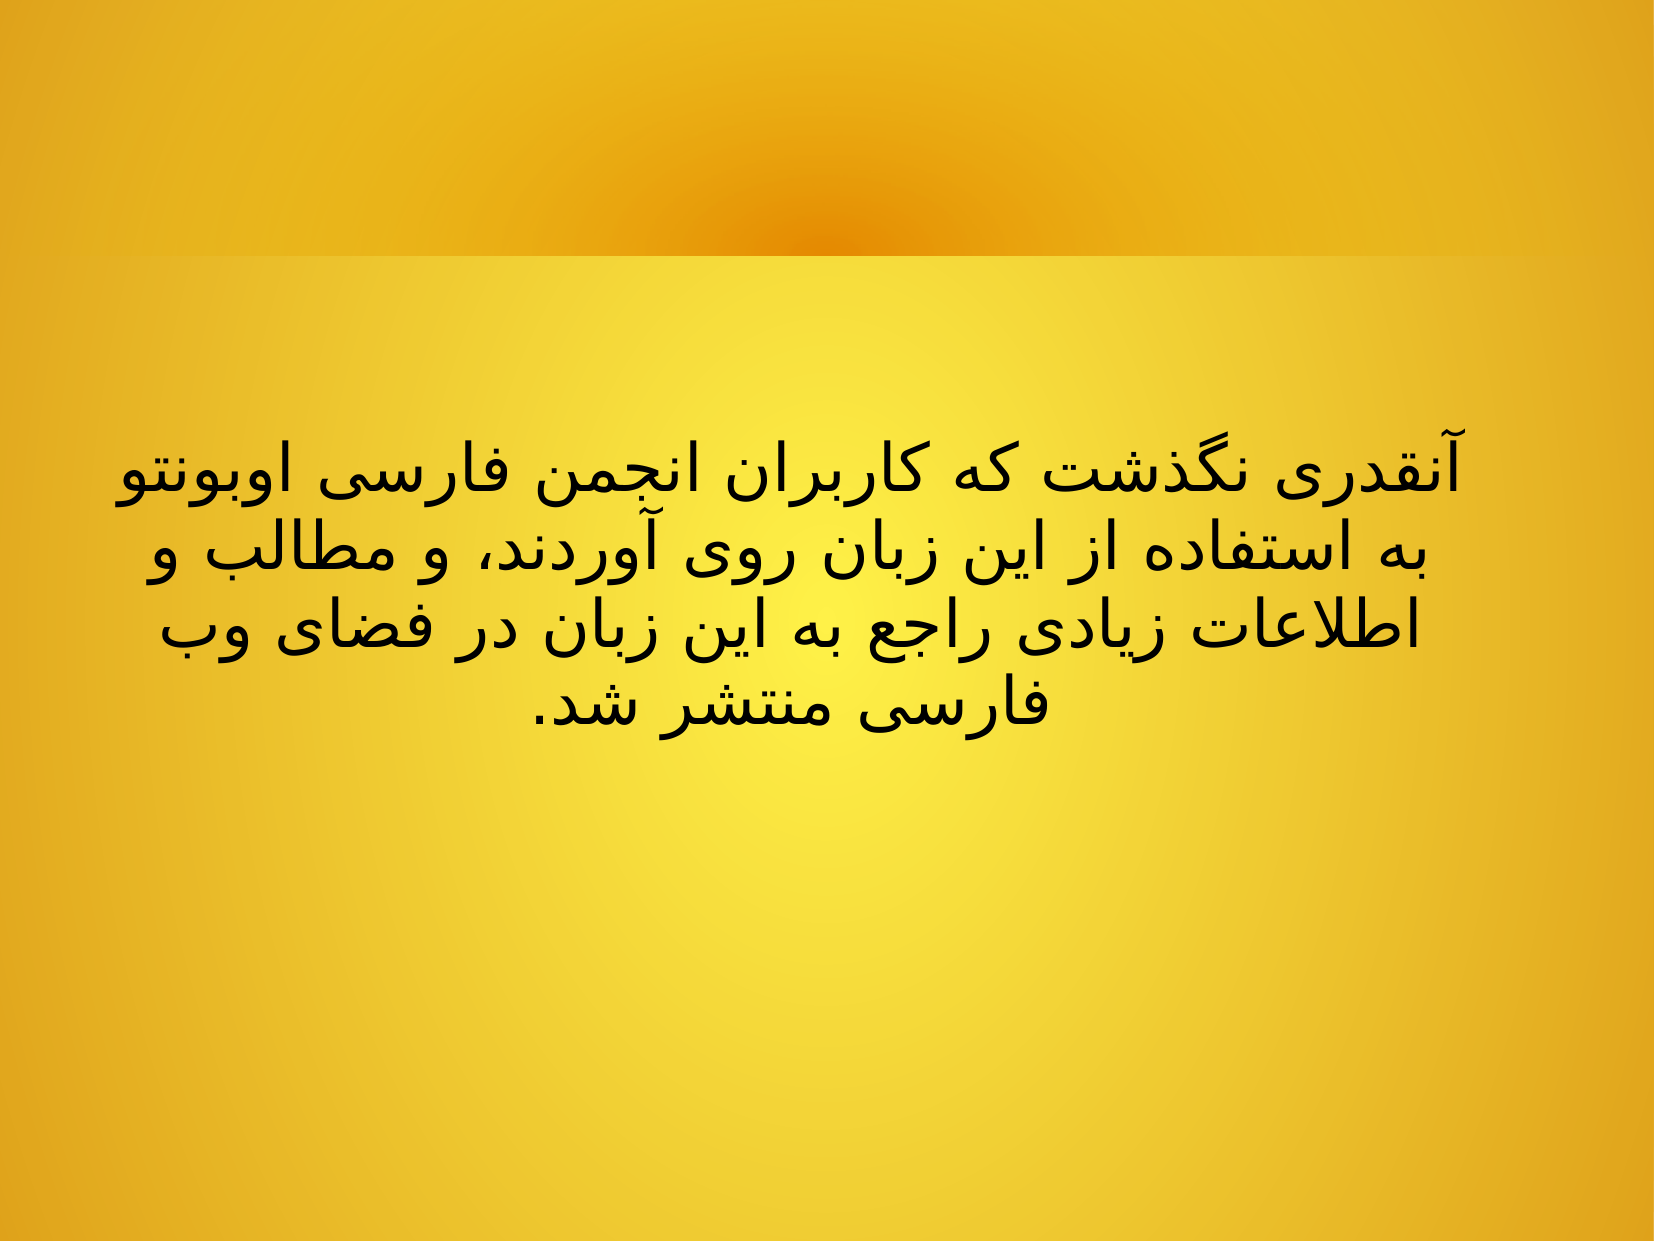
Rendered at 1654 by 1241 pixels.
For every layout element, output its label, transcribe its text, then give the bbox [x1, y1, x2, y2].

list آنقدری نگذشت که کاربران انجمن فارسی اوبونتو به استفاده از این زبان روی آوردند، و مطالب و اطلاعات زیادی راجع به این زبان در فضای وب فارسی منتشر شد. [82, 299, 1571, 1019]
